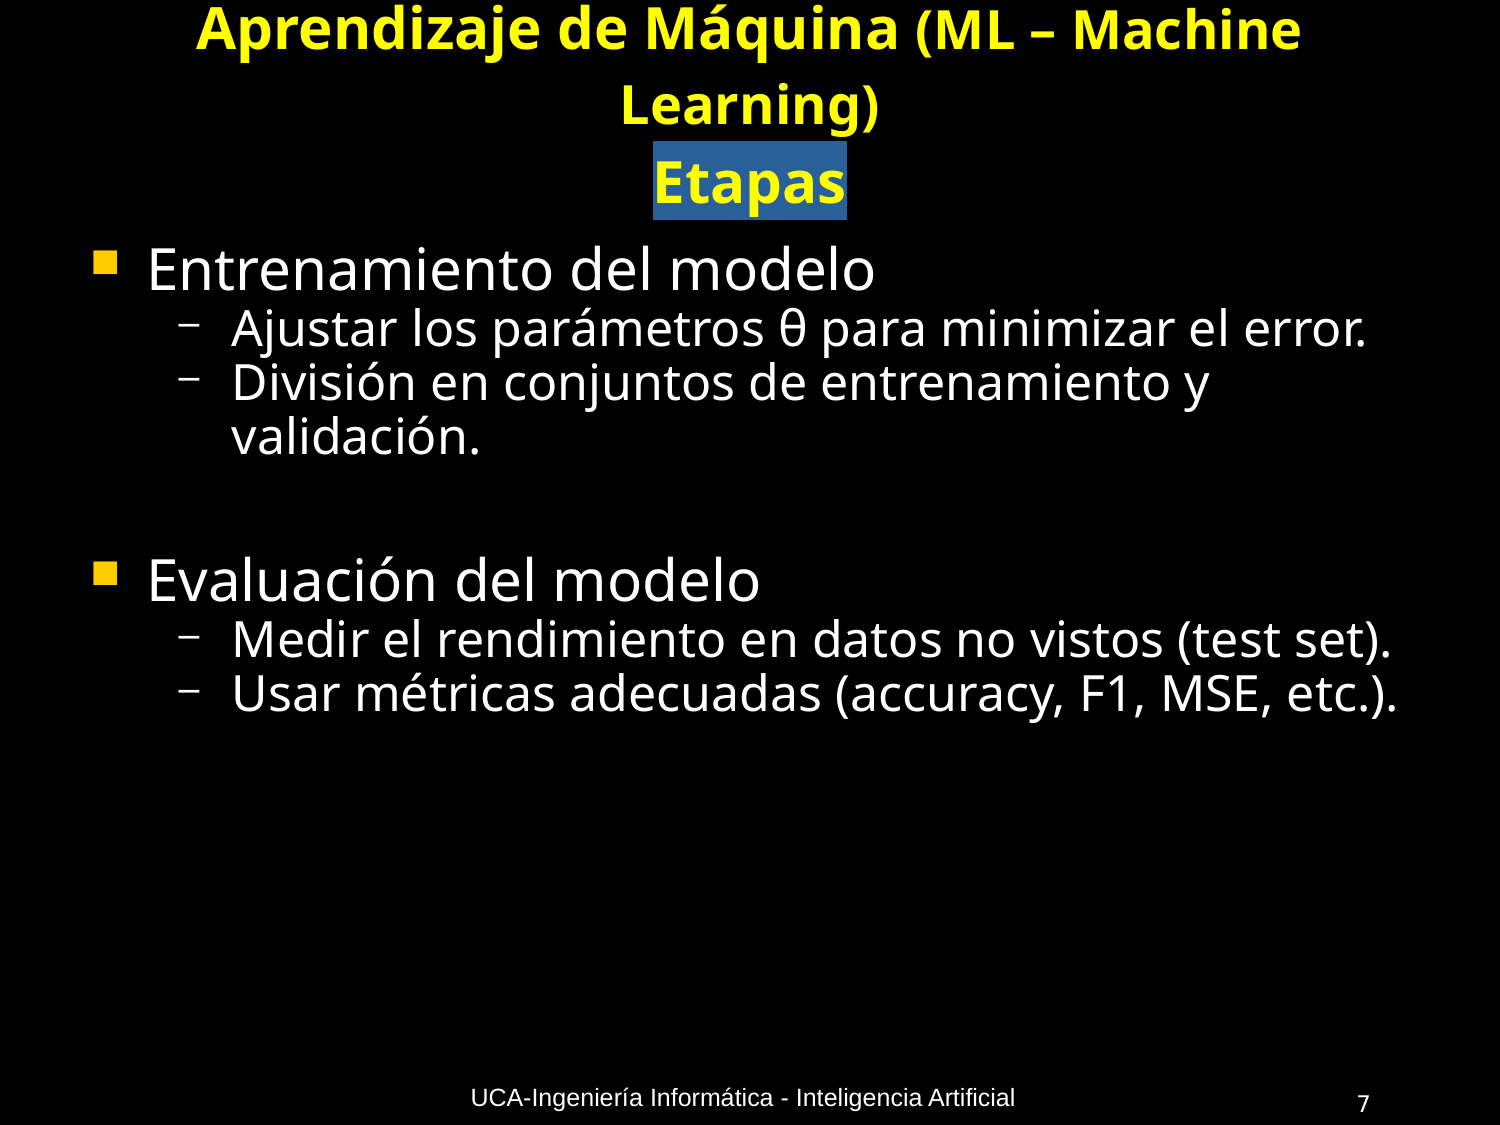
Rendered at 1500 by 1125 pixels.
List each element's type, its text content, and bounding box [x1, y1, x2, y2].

text_box Entrenamiento del modelo Ajustar los parámetros θ para minimizar el error. División en conjuntos de entrenamiento y validación. Evaluación del modelo Medir el rendimiento en datos no vistos (test set). Usar métricas adecuadas (accuracy, F1, MSE, etc.). [75, 232, 1426, 1051]
title Aprendizaje de Máquina (ML – Machine Learning) Etapas [75, 45, 1425, 162]
